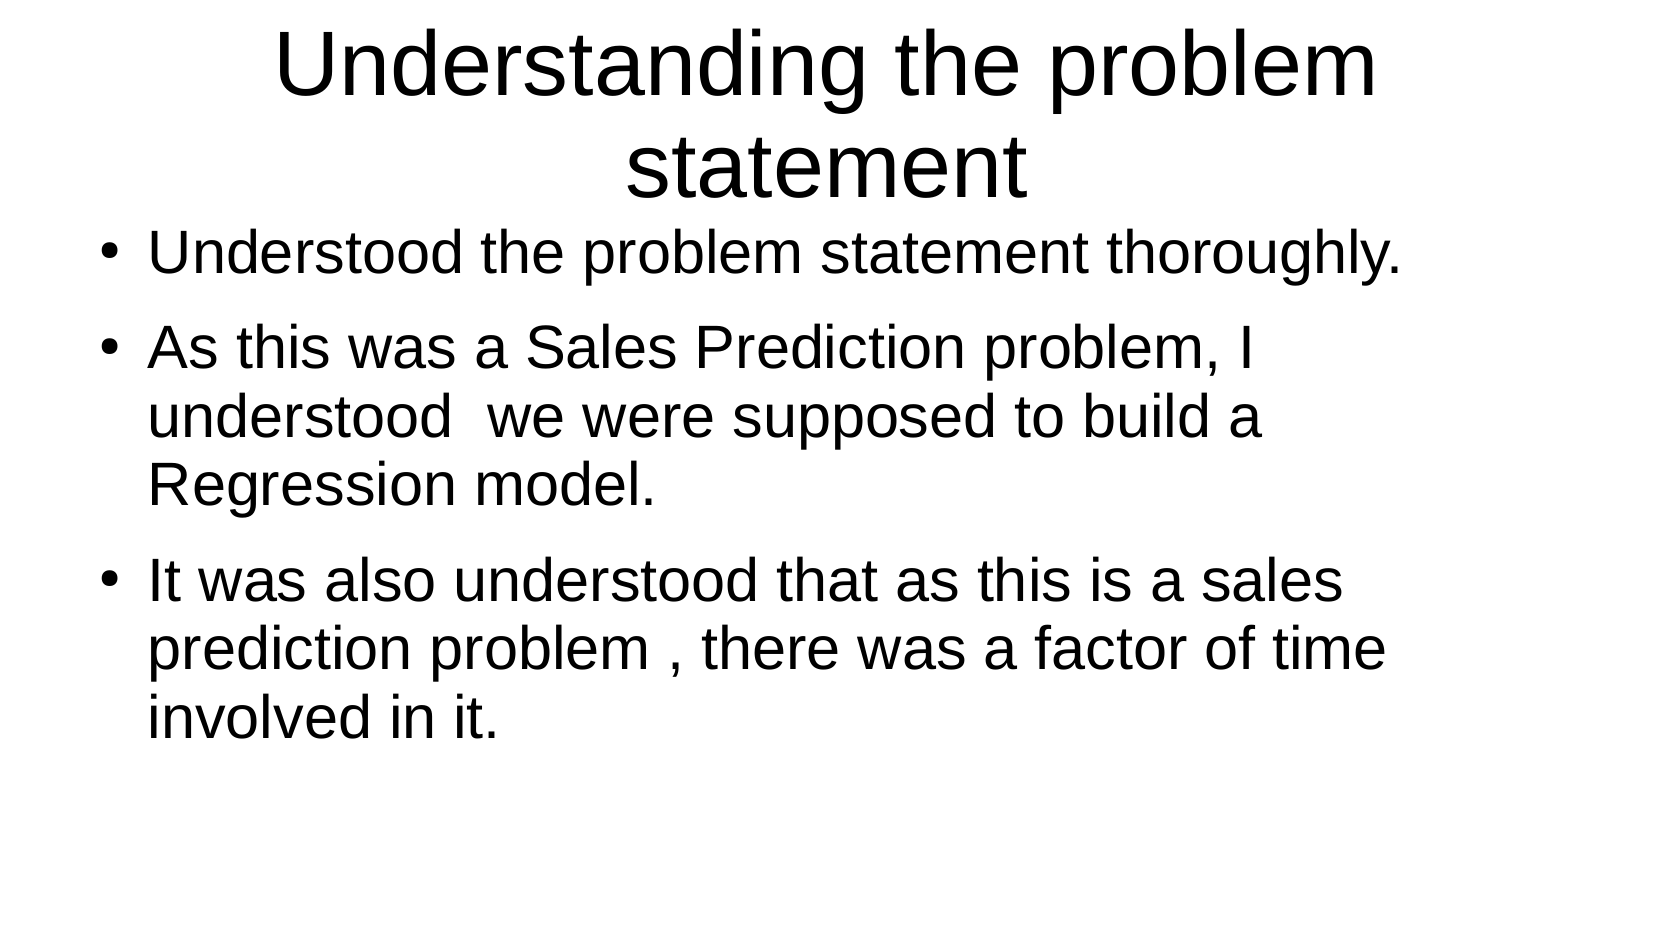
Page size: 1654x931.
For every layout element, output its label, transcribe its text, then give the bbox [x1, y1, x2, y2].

list Understood the problem statement thoroughly. As this was a Sales Prediction problem, I understood we were supposed to build a Regression model. It was also understood that as this is a sales prediction problem , there was a factor of time involved in it. [82, 217, 1571, 758]
title Understanding the problem statement [82, 28, 1571, 201]
